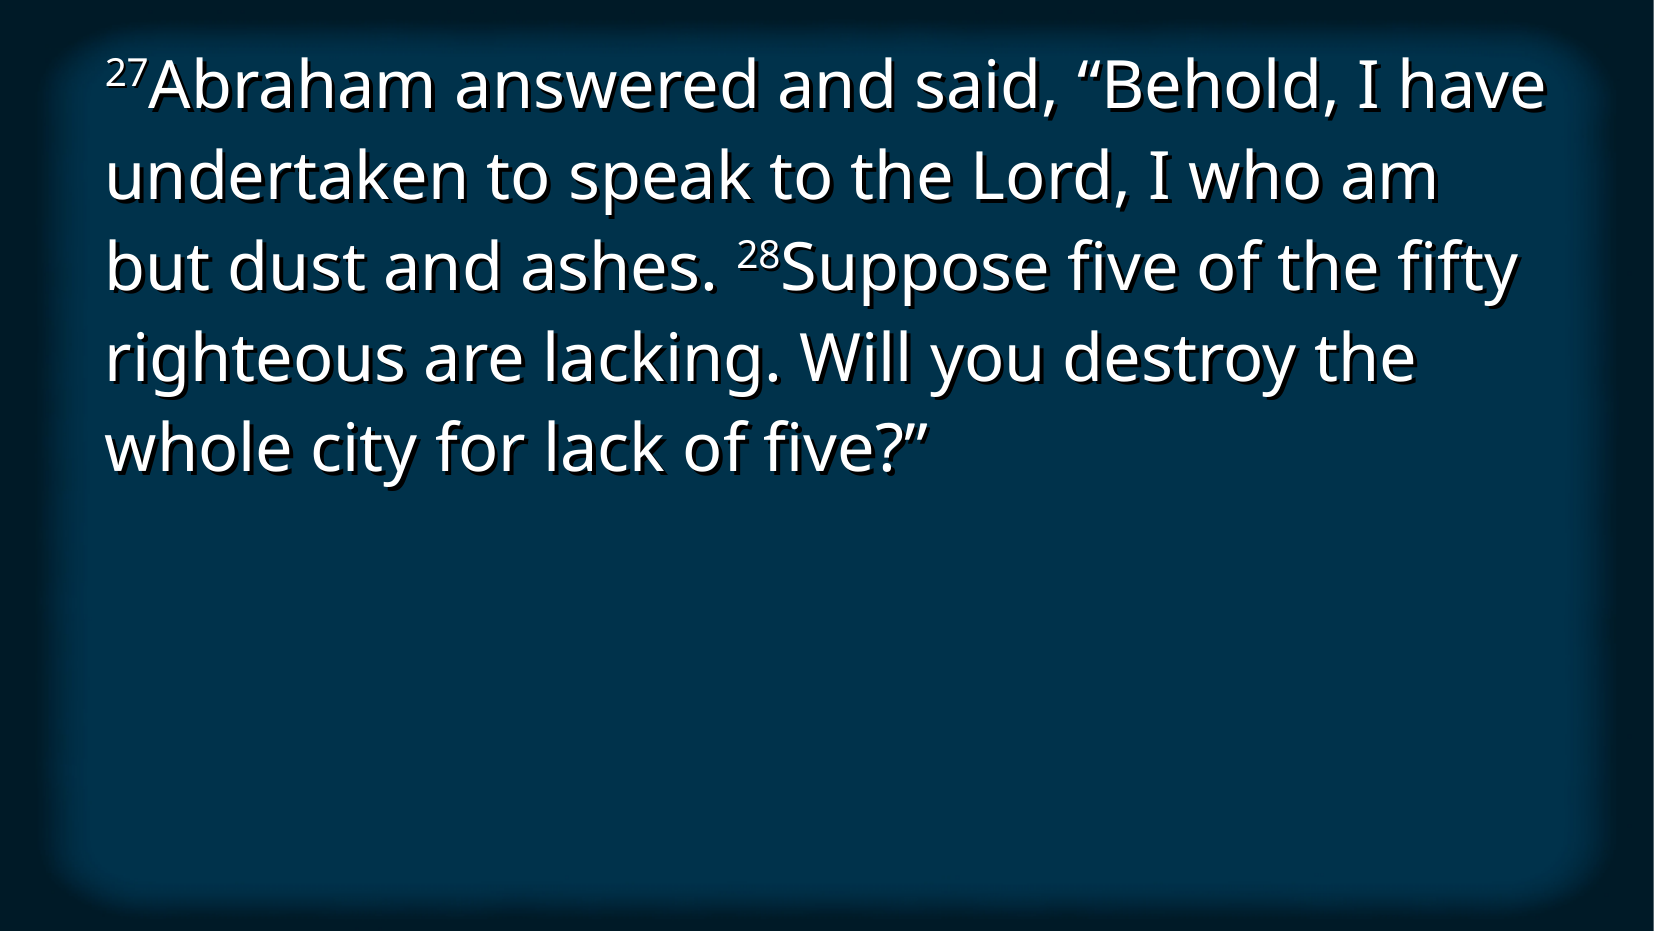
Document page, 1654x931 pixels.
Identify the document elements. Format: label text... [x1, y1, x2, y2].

picture [0, 0, 1654, 931]
text_box 27Abraham answered and said, “Behold, I have undertaken to speak to the Lord, I who am but dust and ashes. 28Suppose five of the fifty righteous are lacking. Will you destroy the whole city for lack of five?” [90, 30, 1576, 489]
